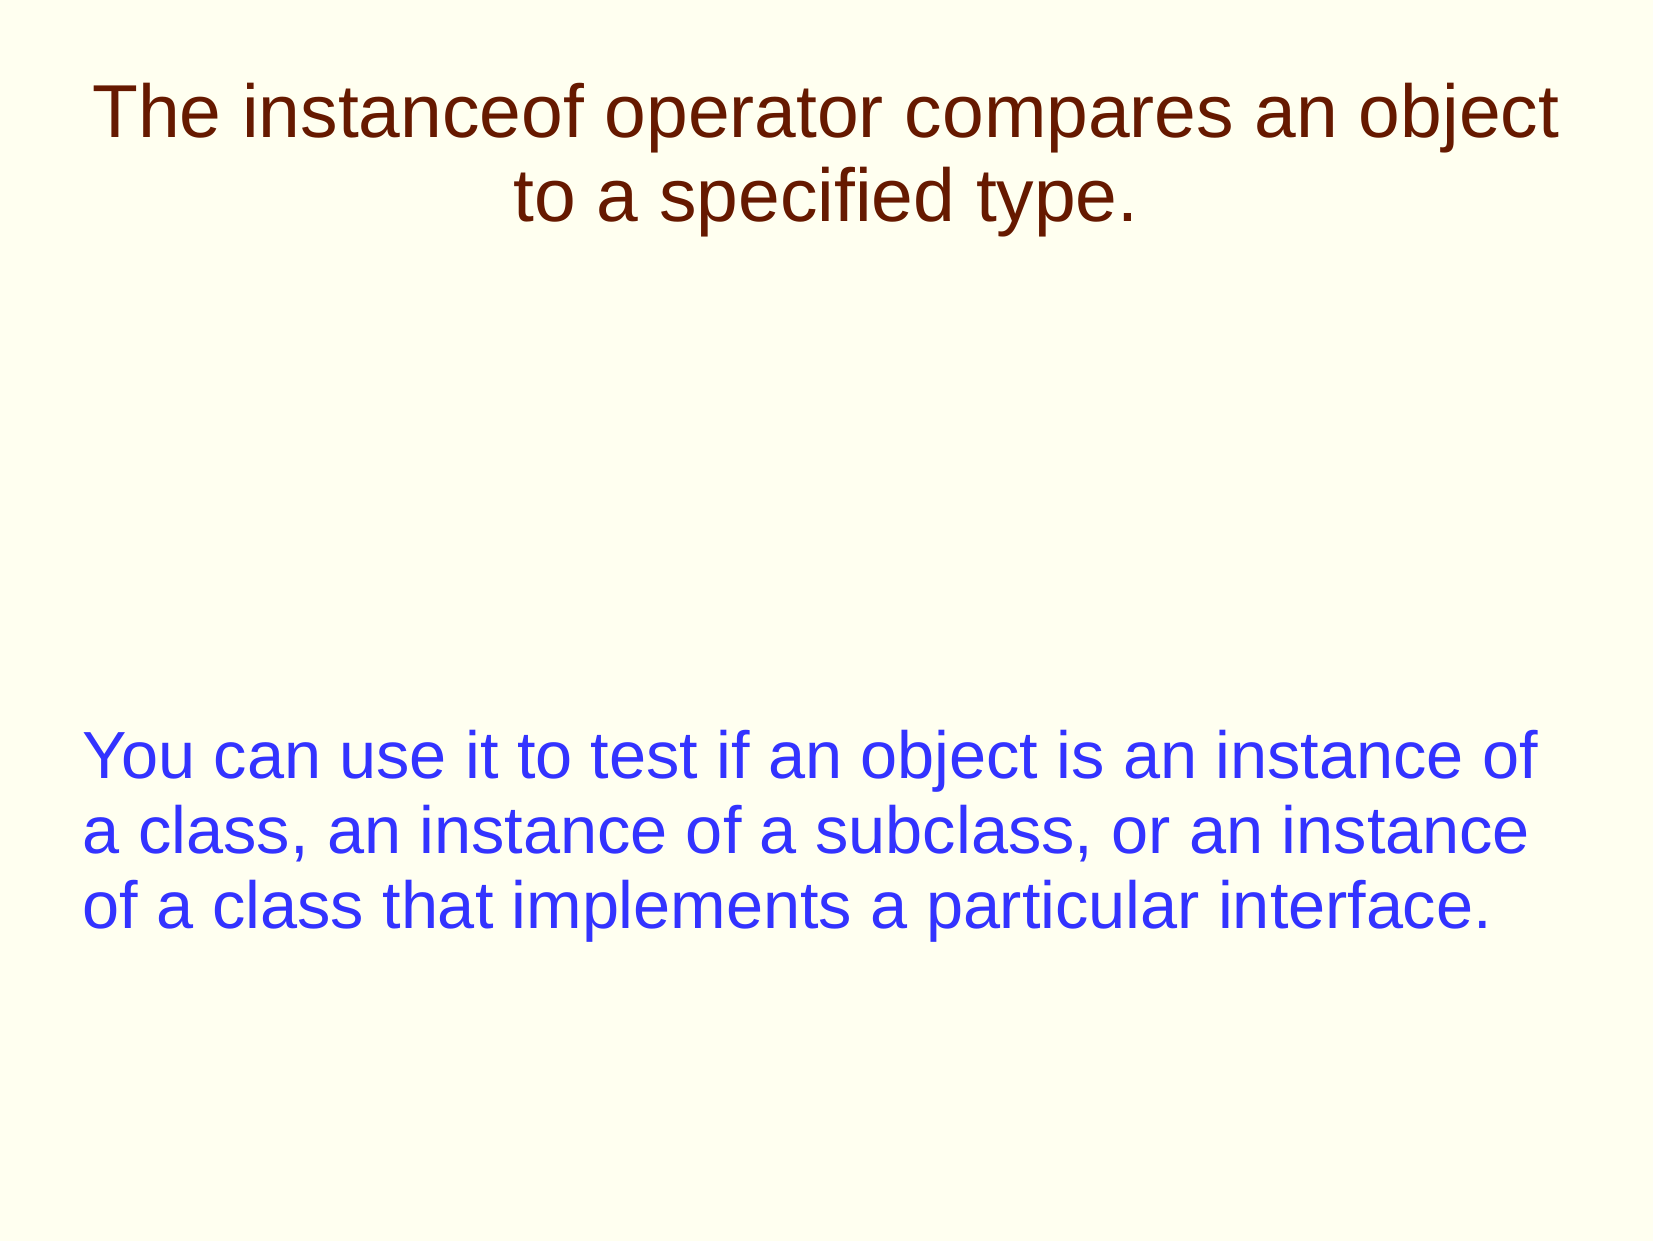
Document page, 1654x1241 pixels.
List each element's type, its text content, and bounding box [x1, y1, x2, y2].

title The instanceof operator compares an object to a specified type. [82, 49, 1571, 257]
list You can use it to test if an object is an instance of a class, an instance of a subclass, or an instance of a class that implements a particular interface. [82, 510, 1570, 1171]
